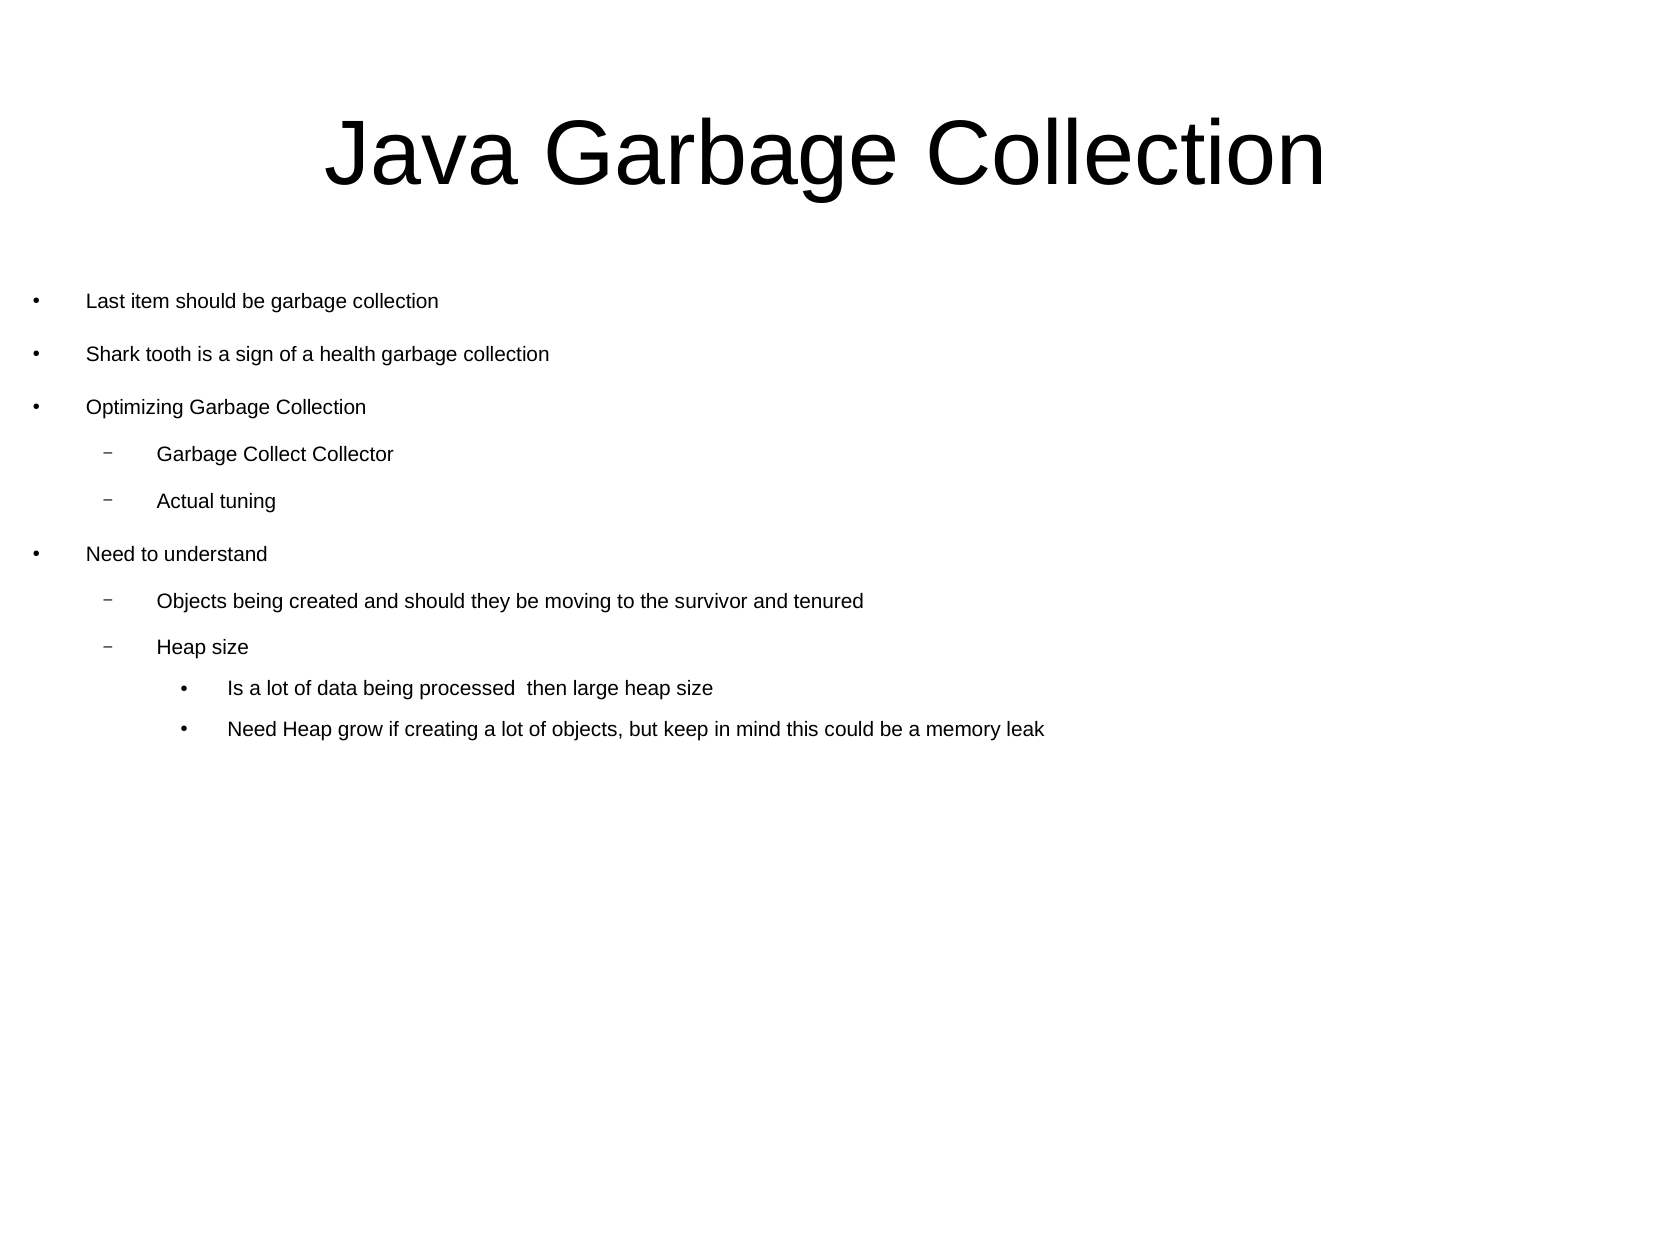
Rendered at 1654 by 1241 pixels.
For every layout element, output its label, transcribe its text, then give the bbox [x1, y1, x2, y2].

title Java Garbage Collection [82, 49, 1571, 257]
list Last item should be garbage collection Shark tooth is a sign of a health garbage collection Optimizing Garbage Collection Garbage Collect Collector Actual tuning Need to understand Objects being created and should they be moving to the survivor and tenured Heap size Is a lot of data being processed then large heap size Need Heap grow if creating a lot of objects, but keep in mind this could be a memory leak [15, 290, 1571, 1216]
